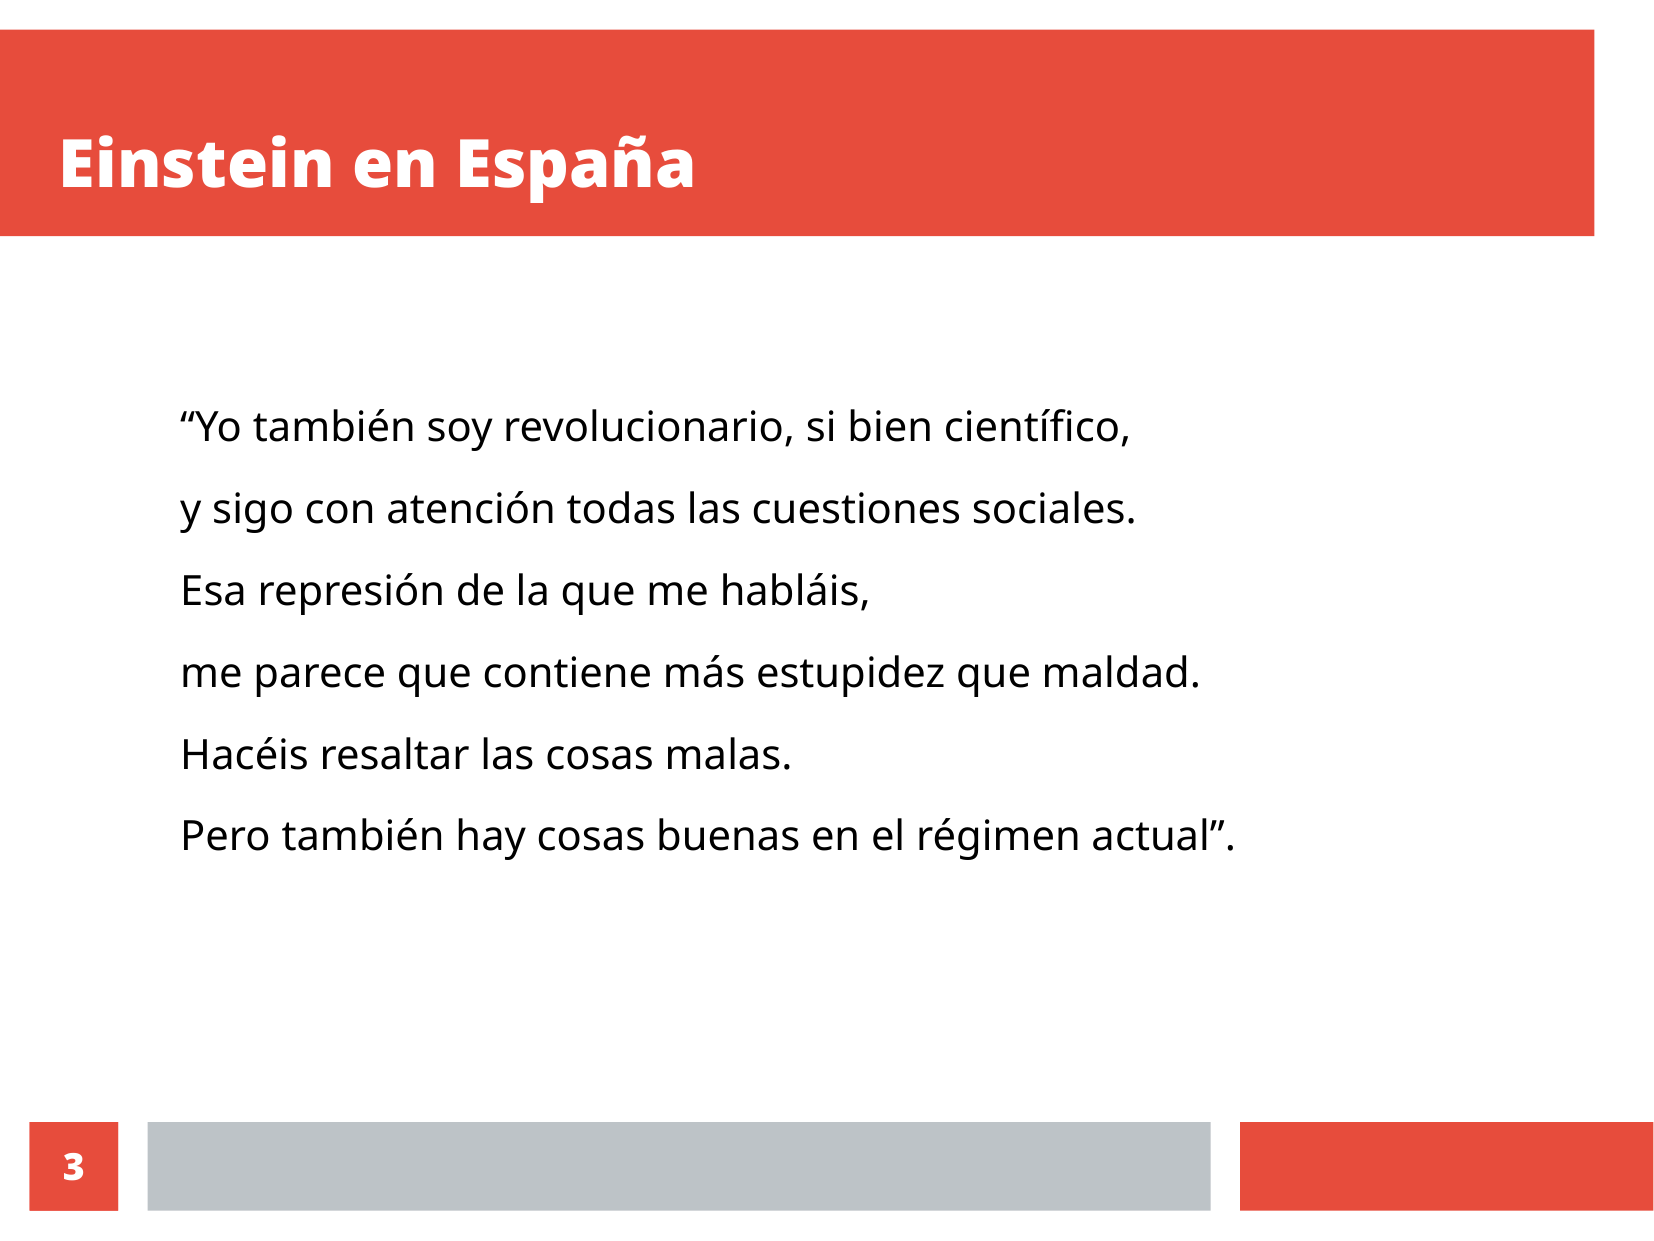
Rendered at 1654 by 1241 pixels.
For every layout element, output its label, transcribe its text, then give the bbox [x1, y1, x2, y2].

text_box “Yo también soy revolucionario, si bien científico, y sigo con atención todas las cuestiones sociales. Esa represión de la que me habláis, me parece que contiene más estupidez que maldad. Hacéis resaltar las cosas malas. Pero también hay cosas buenas en el régimen actual”. [165, 389, 1335, 945]
title Einstein en España [59, 59, 1595, 207]
